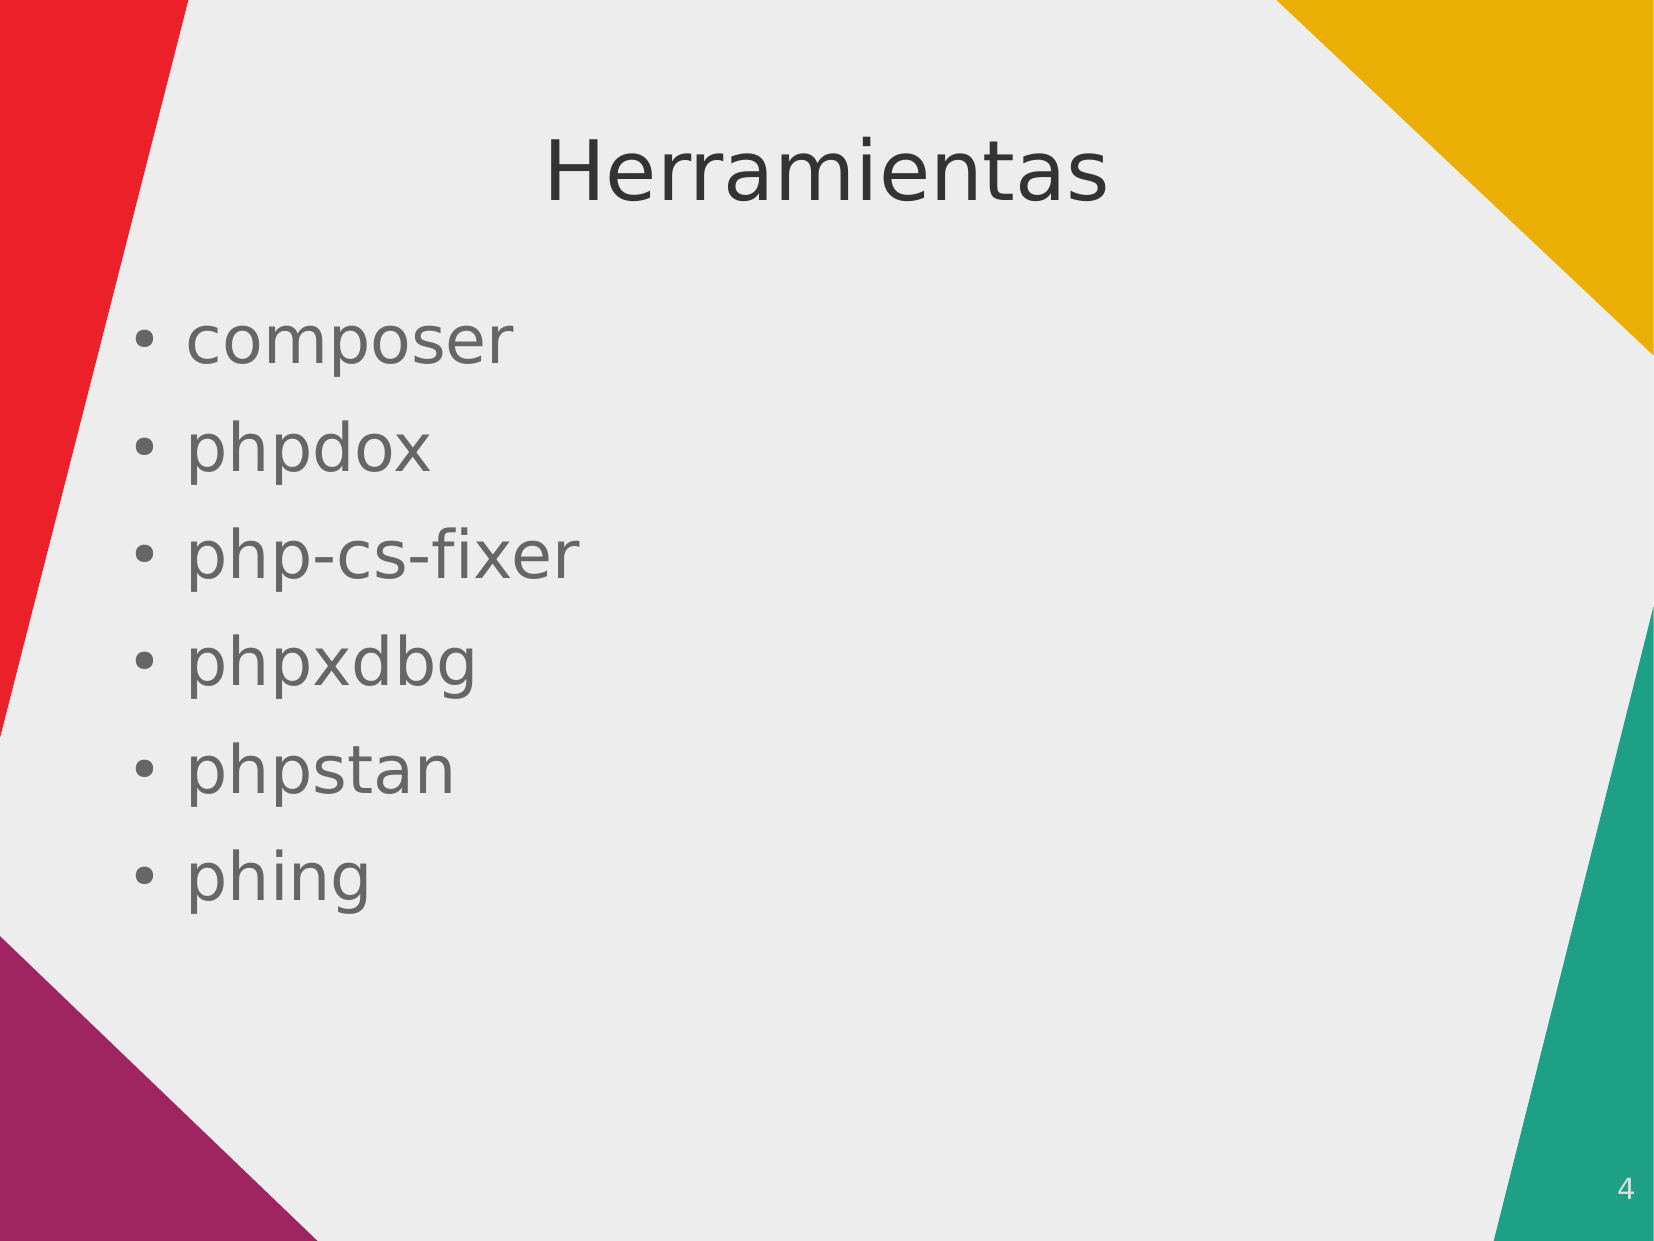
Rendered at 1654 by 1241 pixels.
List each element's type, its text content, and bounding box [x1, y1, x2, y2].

list composer phpdox php-cs-fixer phpxdbg phpstan phing [114, 302, 1539, 1033]
title Herramientas [114, 73, 1539, 271]
